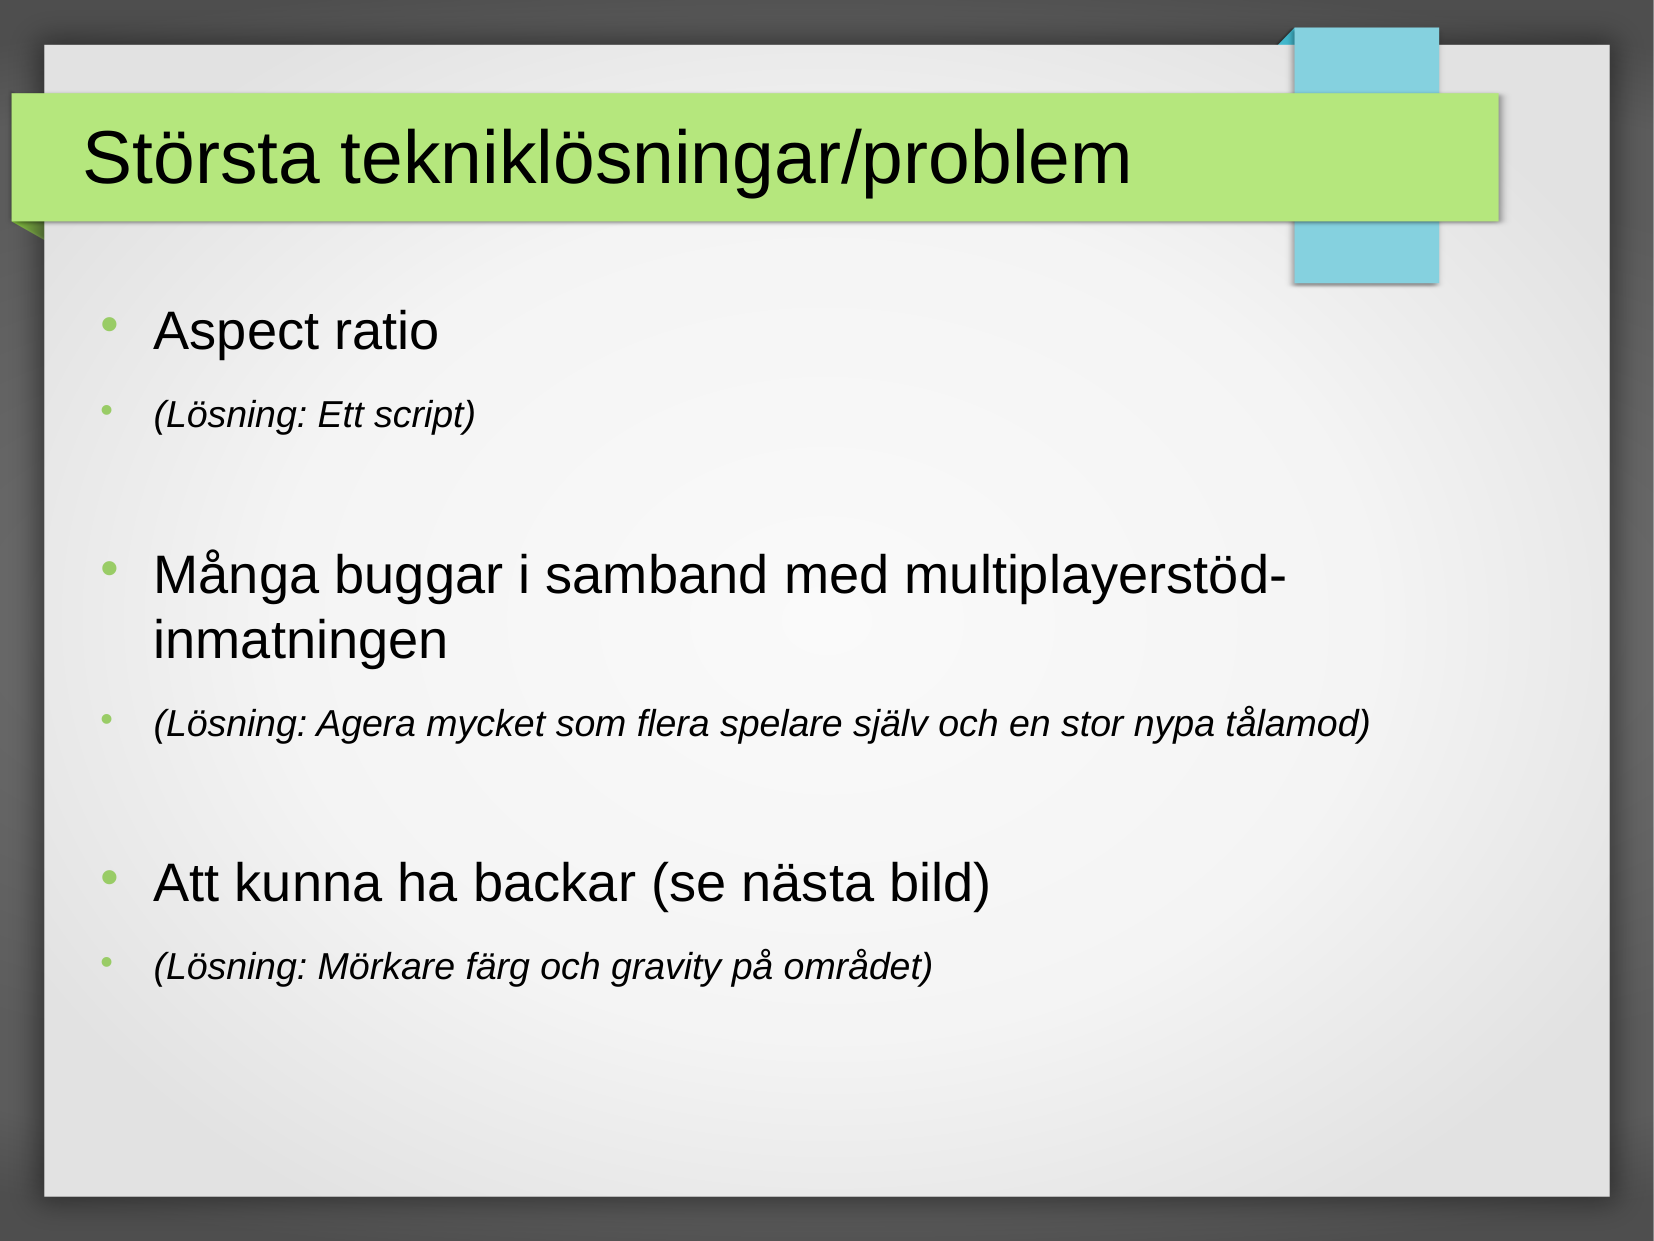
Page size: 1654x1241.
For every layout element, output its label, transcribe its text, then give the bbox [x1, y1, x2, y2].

text_box Största tekniklösningar/problem [82, 94, 1264, 213]
text_box Aspect ratio (Lösning: Ett script) Många buggar i samband med multiplayerstöd-inmatningen (Lösning: Agera mycket som flera spelare själv och en stor nypa tålamod) Att kunna ha backar (se nästa bild) (Lösning: Mörkare färg och gravity på området) [82, 295, 1571, 1015]
picture [0, 0, 1654, 1241]
